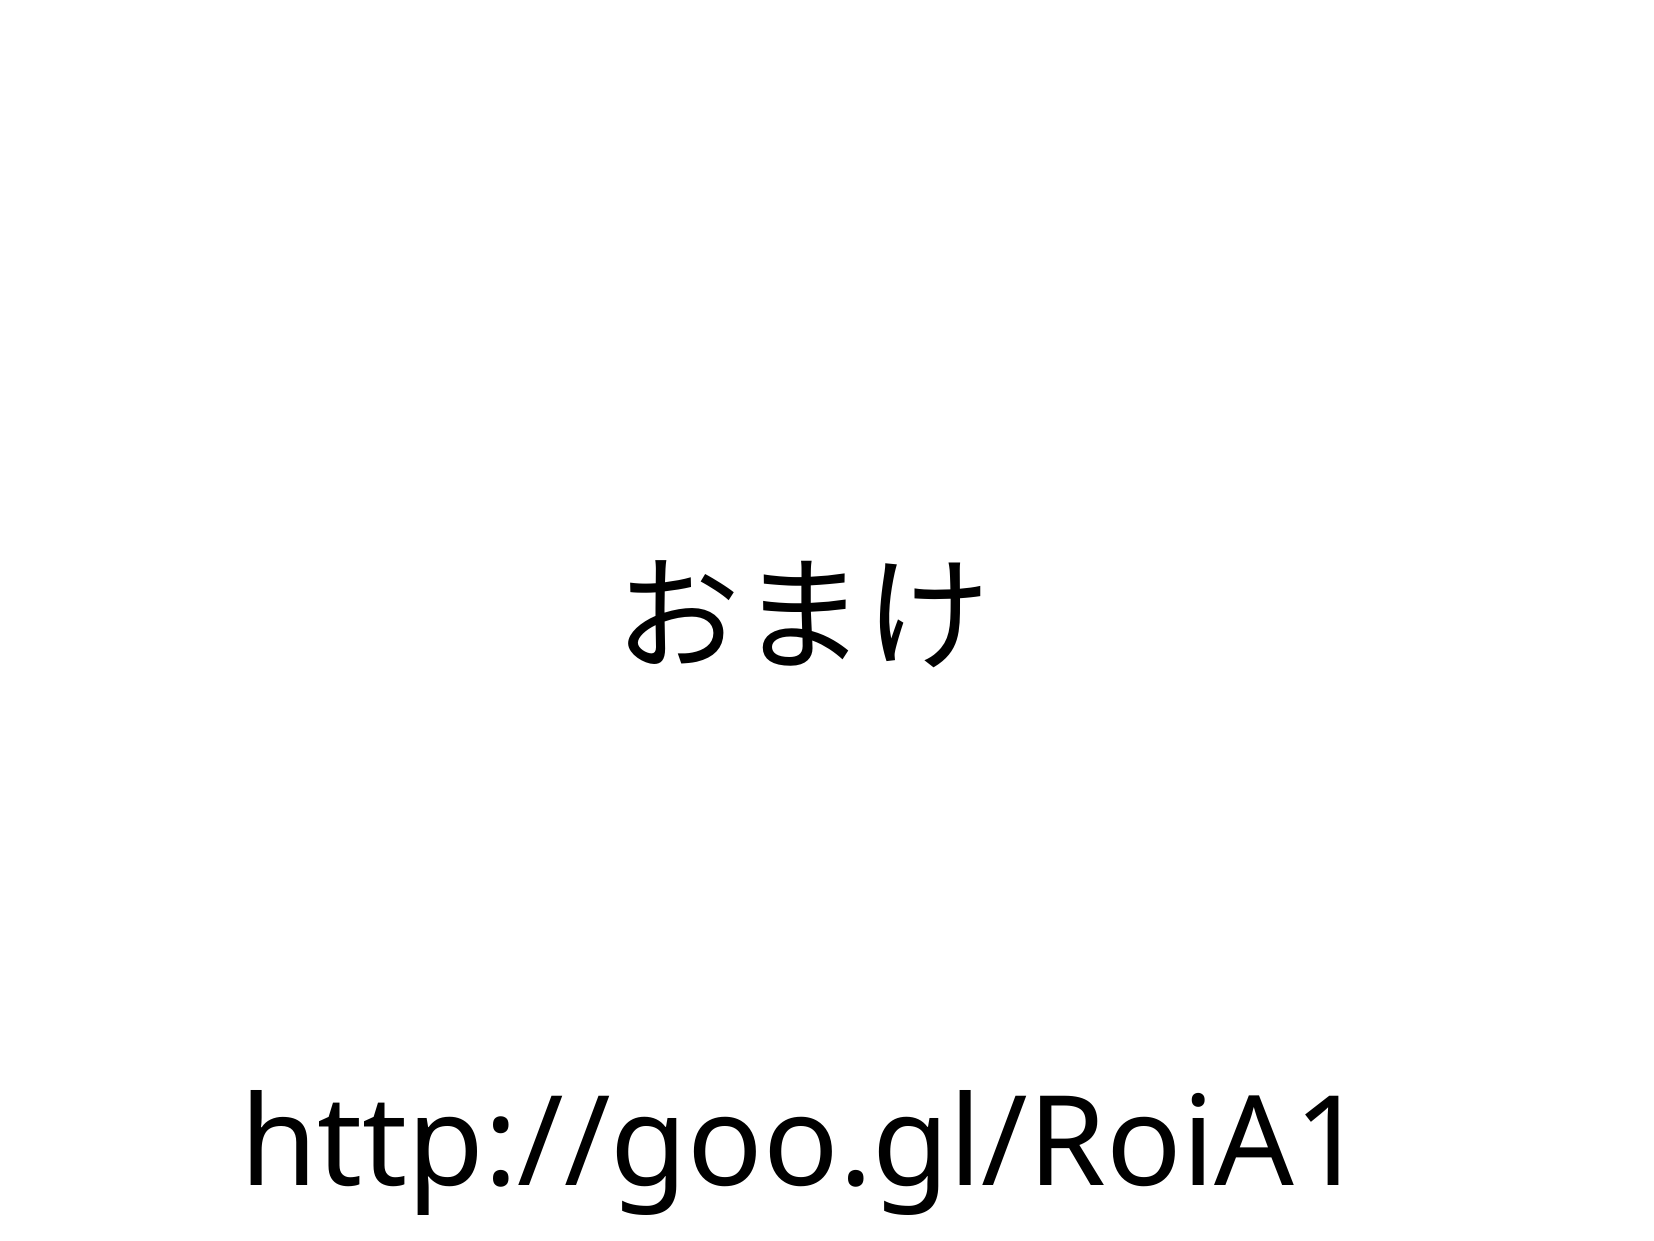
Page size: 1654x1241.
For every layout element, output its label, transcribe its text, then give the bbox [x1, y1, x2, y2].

title http://goo.gl/RoiA1 [59, 1033, 1548, 1241]
title おまけ [59, 502, 1548, 710]
